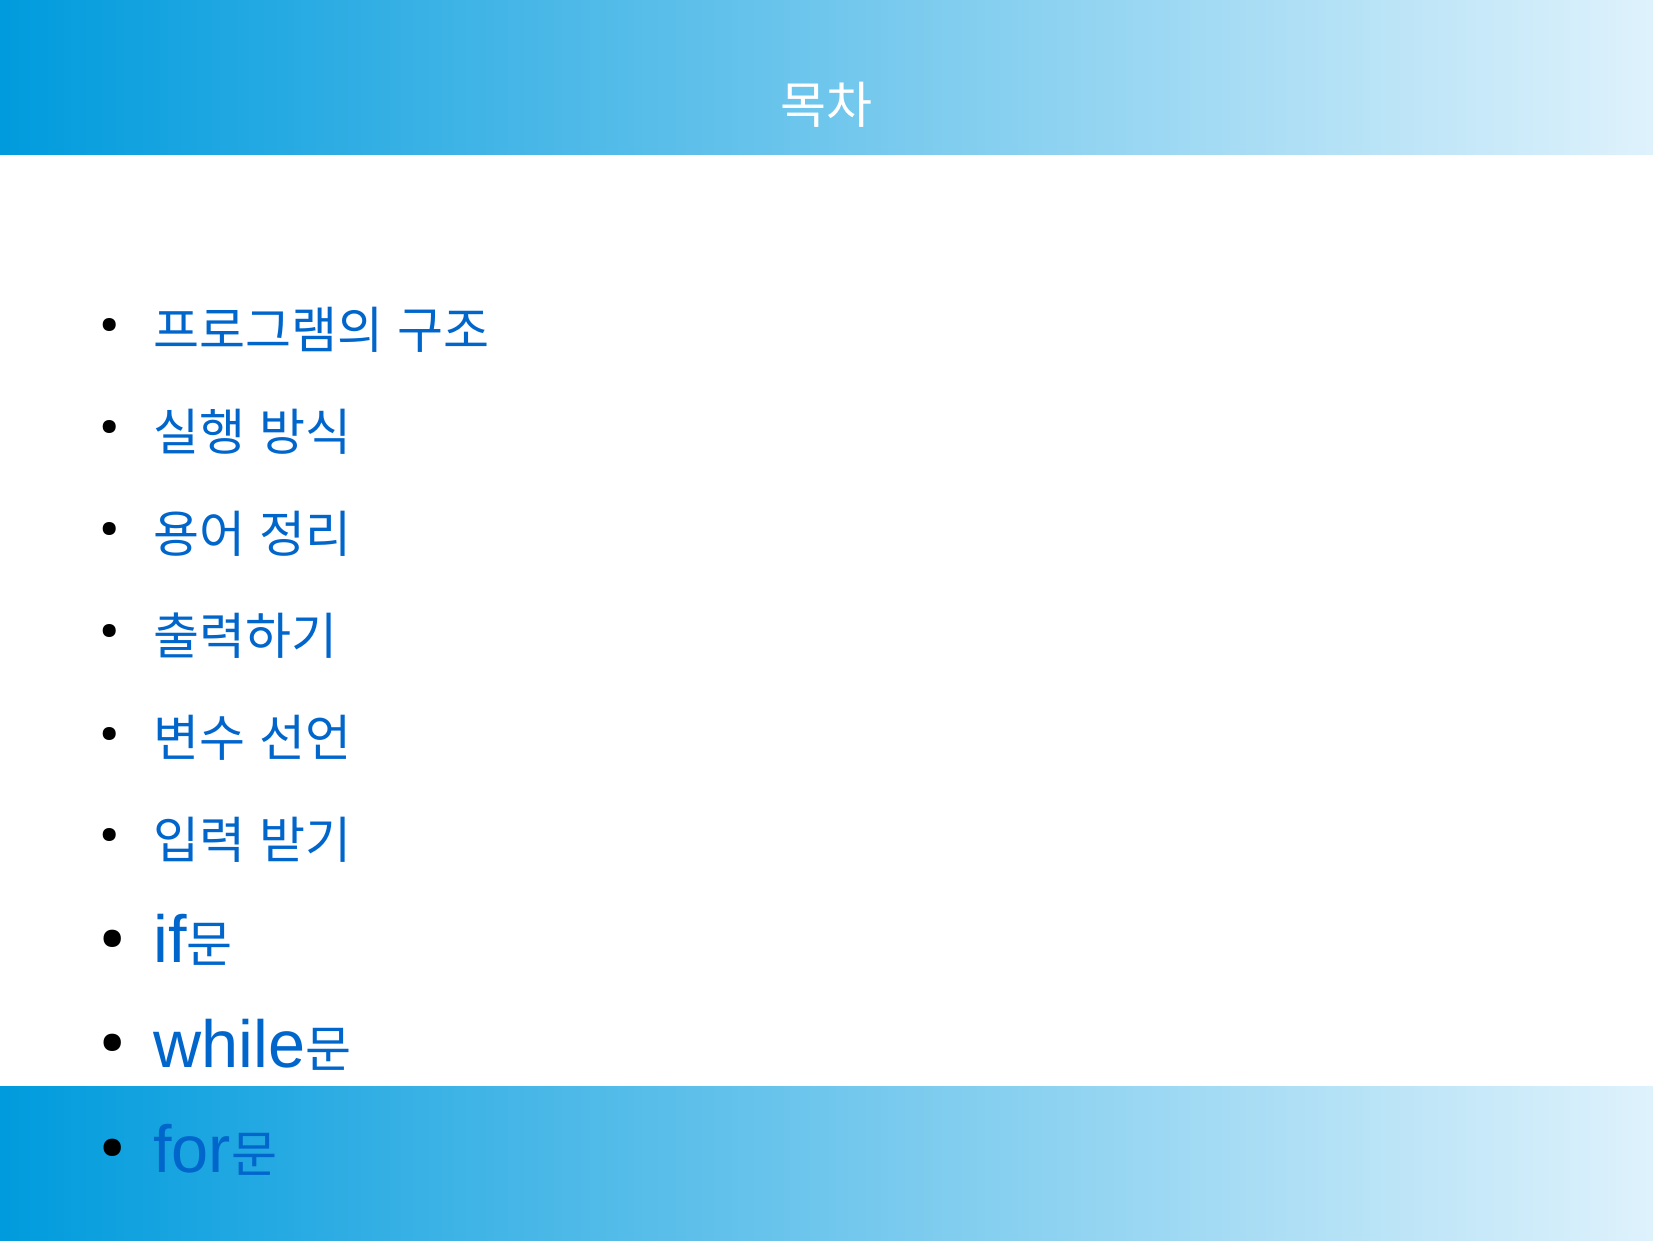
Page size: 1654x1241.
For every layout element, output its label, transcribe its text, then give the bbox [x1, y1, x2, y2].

list 프로그램의 구조 실행 방식 용어 정리 출력하기 변수 선언 입력 받기 if문 while문 for문 [82, 290, 1571, 1010]
title 목차 [82, 49, 1571, 155]
